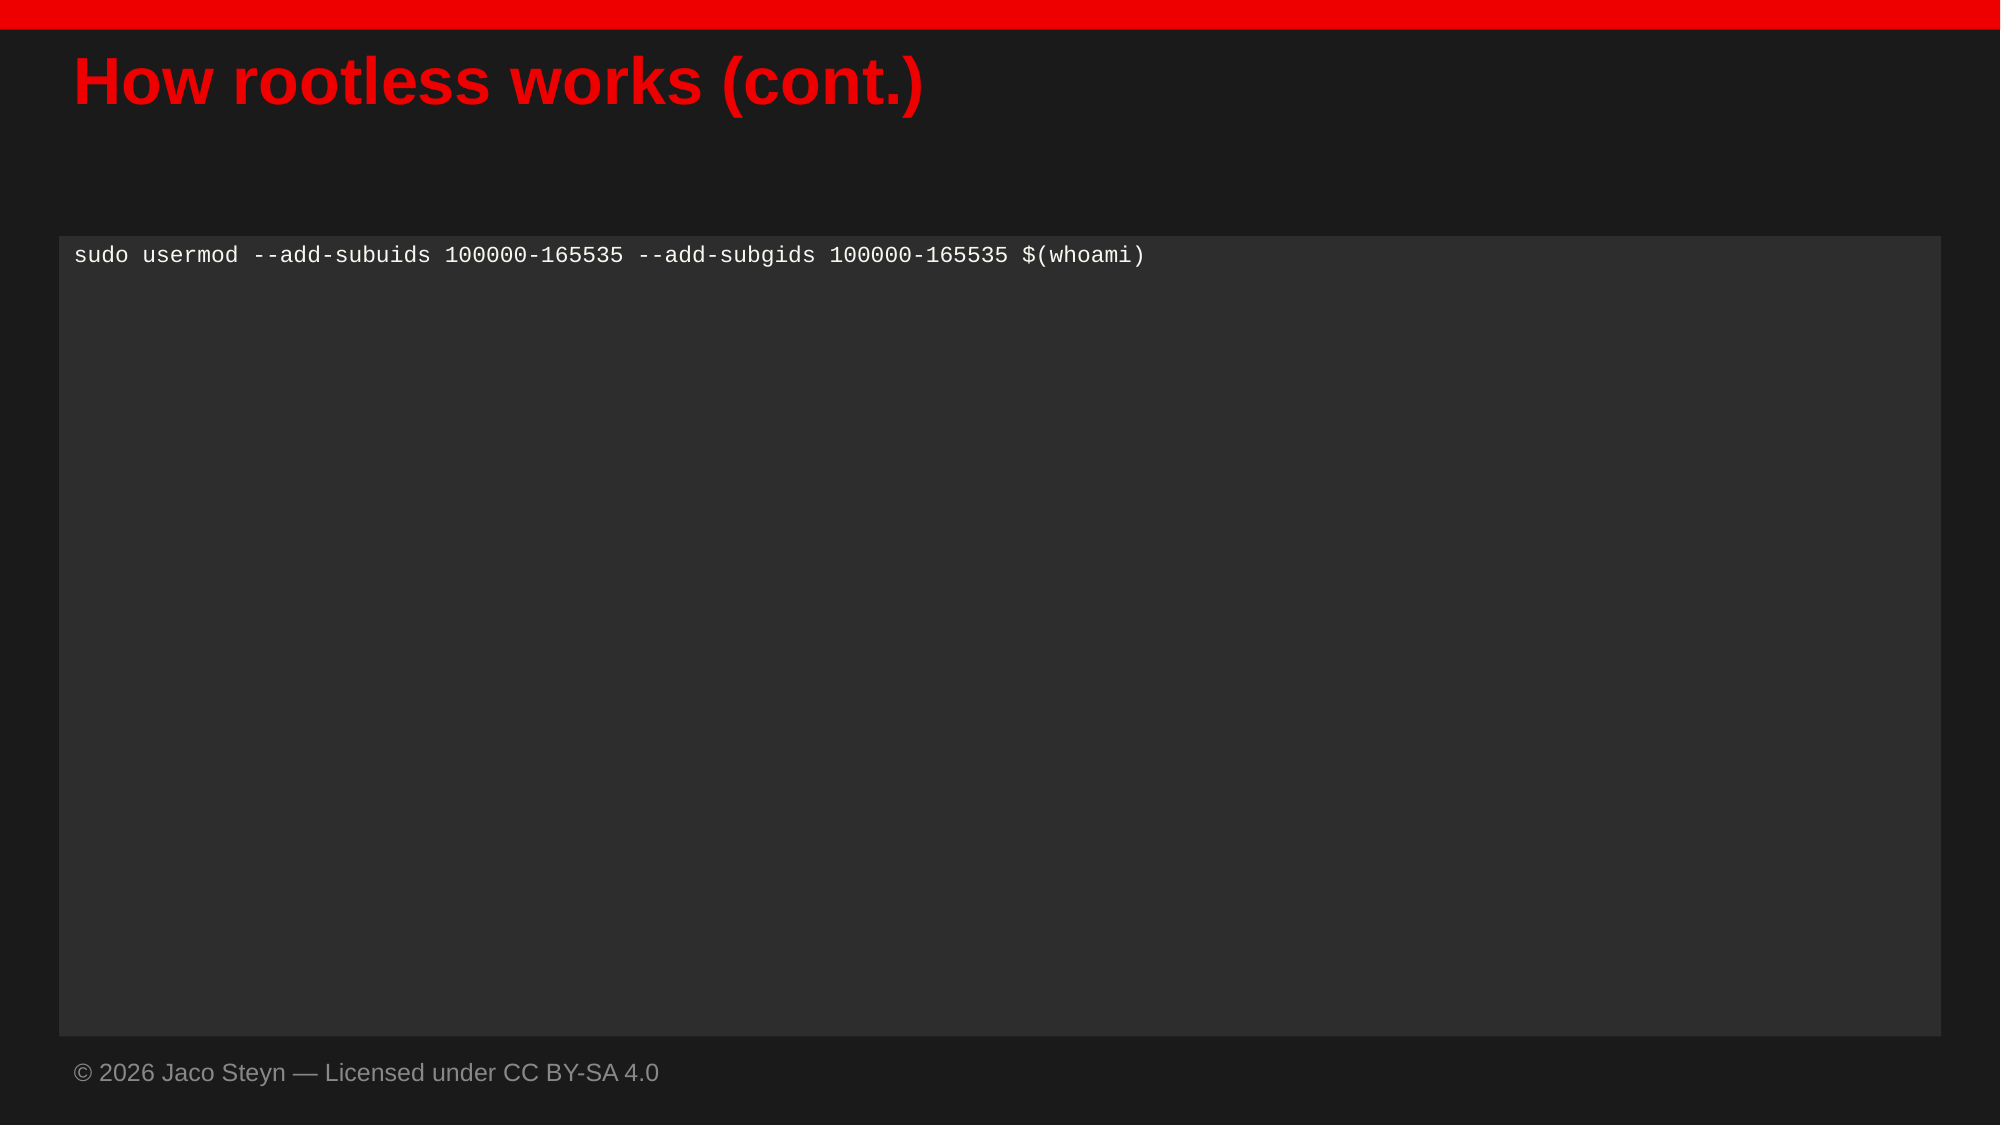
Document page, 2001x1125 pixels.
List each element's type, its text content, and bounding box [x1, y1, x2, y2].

text_box sudo usermod --add-subuids 100000-165535 --add-subgids 100000-165535 $(whoami) [59, 236, 1942, 1037]
text_box [0, 0, 2001, 30]
text_box © 2026 Jaco Steyn — Licensed under CC BY-SA 4.0 [59, 1051, 1942, 1093]
text_box How rootless works (cont.) [59, 36, 1942, 208]
